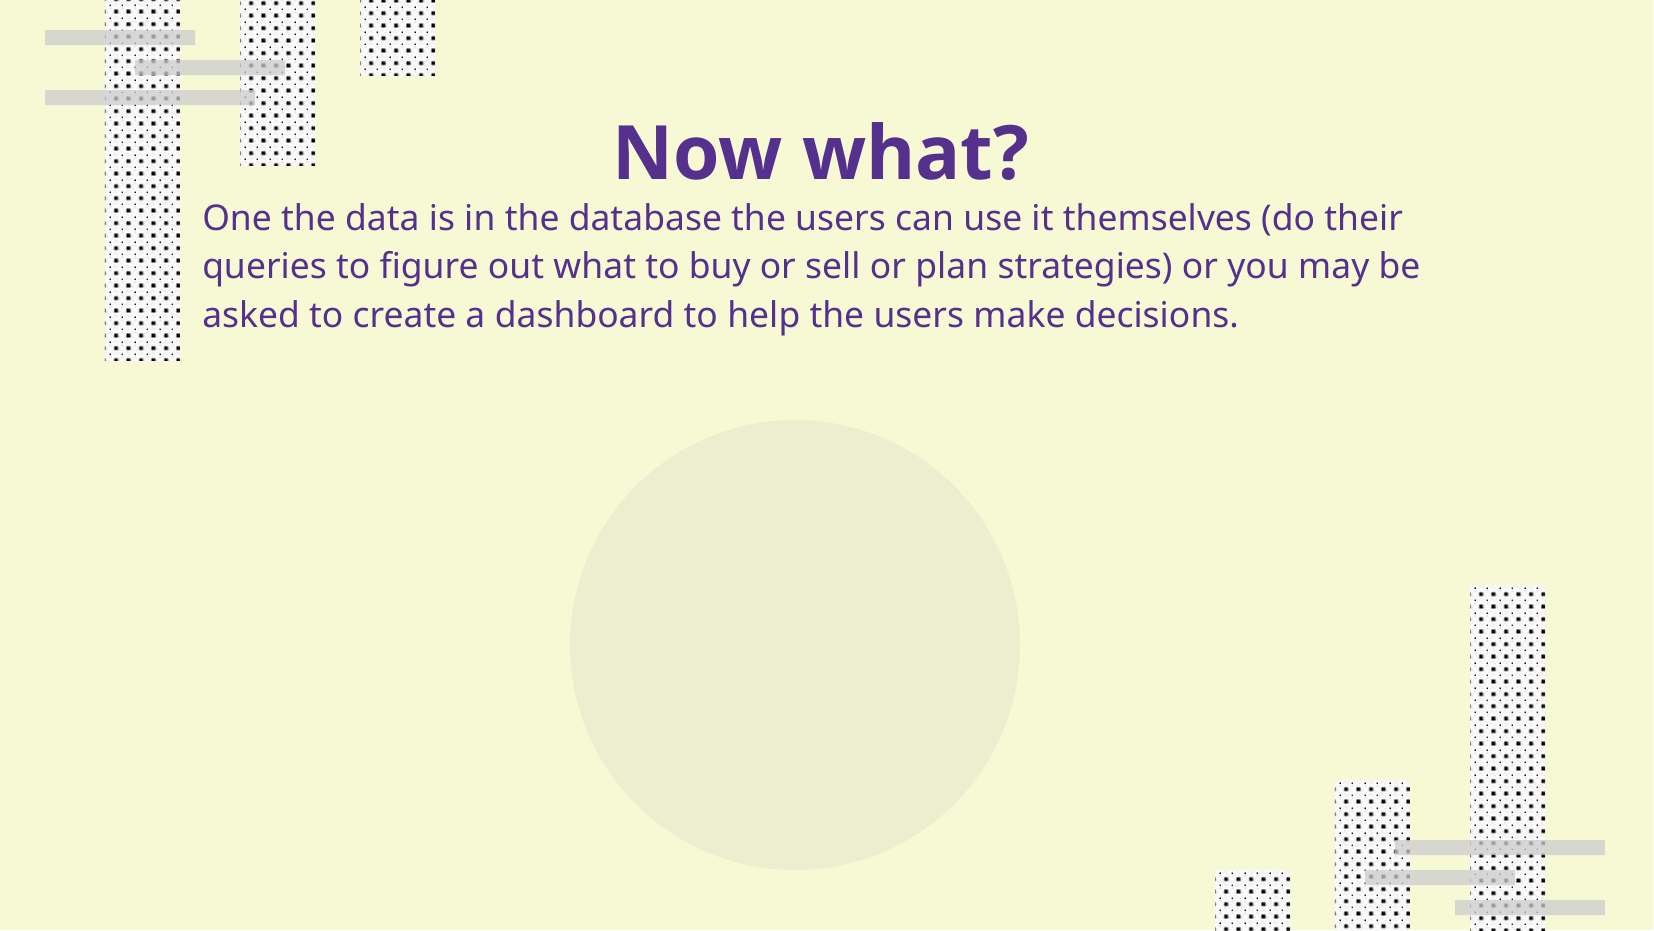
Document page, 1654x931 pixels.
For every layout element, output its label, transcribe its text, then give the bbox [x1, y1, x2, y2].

picture [1470, 585, 1546, 840]
picture [240, 0, 315, 98]
title Now what? [76, 98, 1565, 202]
picture [1470, 916, 1546, 931]
picture [104, 0, 180, 30]
picture [104, 202, 180, 361]
text_box One the data is in the database the users can use it themselves (do their queries to figure out what to buy or sell or plan strategies) or you may be asked to create a dashboard to help the users make decisions. [187, 202, 1463, 931]
picture [1470, 856, 1546, 900]
picture [360, 0, 436, 76]
picture [104, 46, 180, 90]
